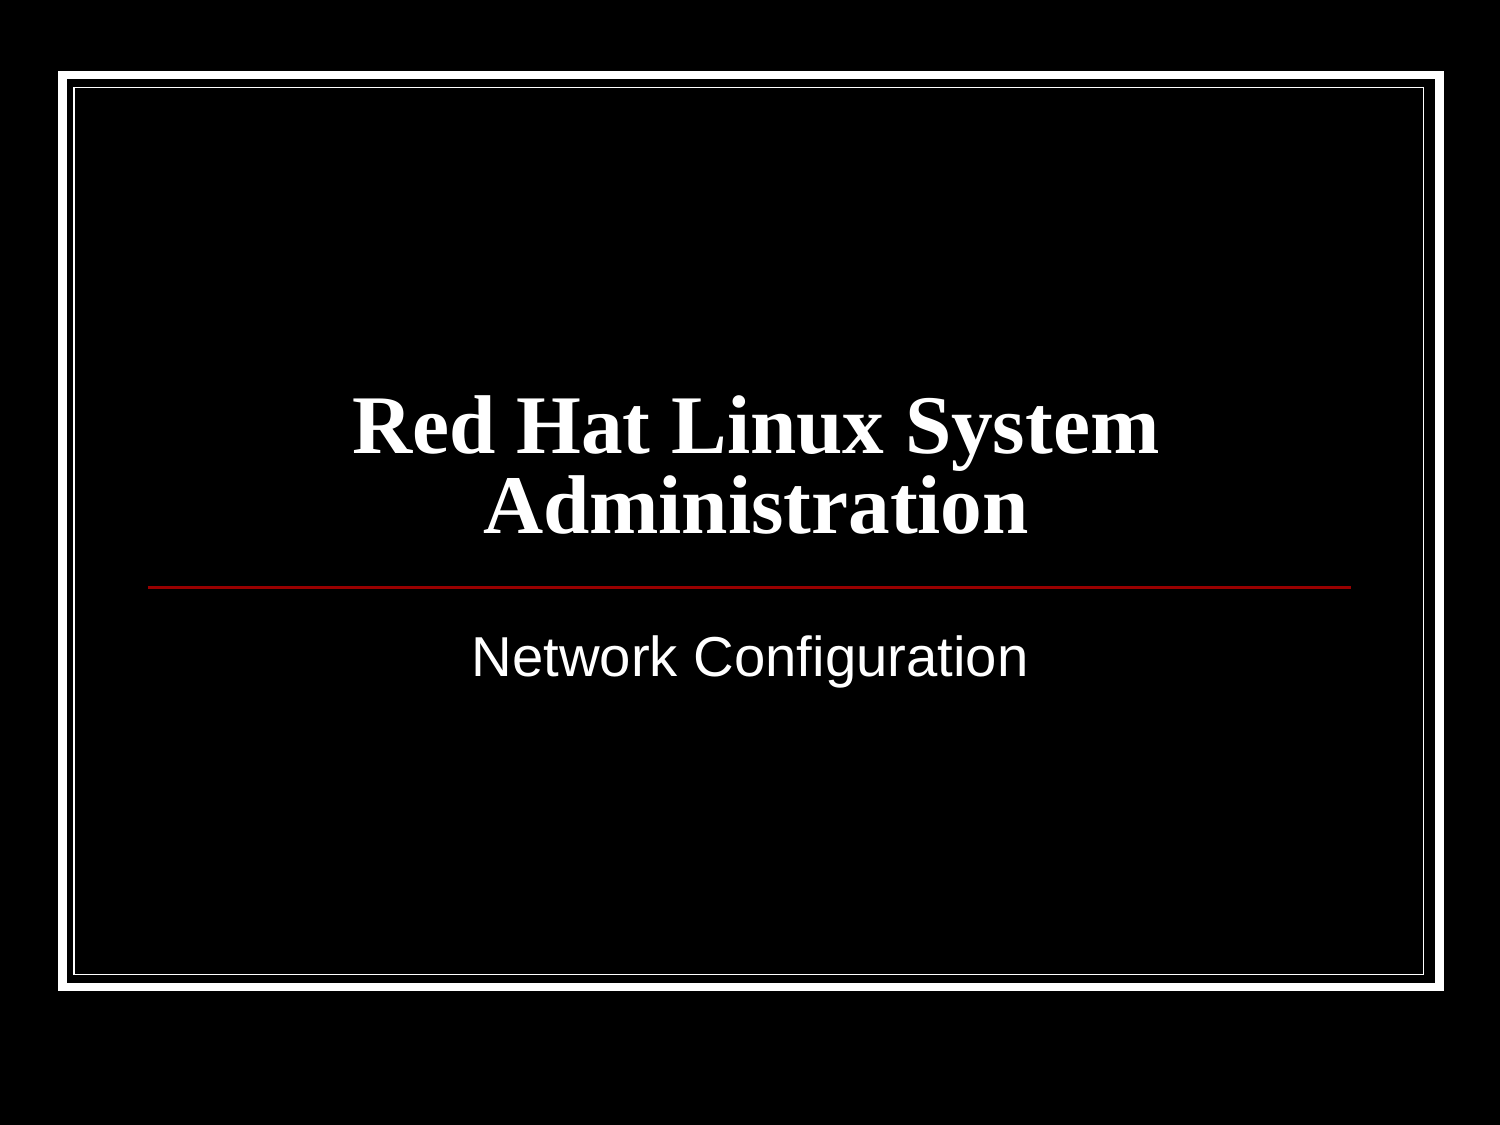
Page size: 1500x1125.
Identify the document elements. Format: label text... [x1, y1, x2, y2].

subtitle Network Configuration [225, 612, 1276, 920]
title Red Hat Linux System Administration [200, 137, 1313, 558]
